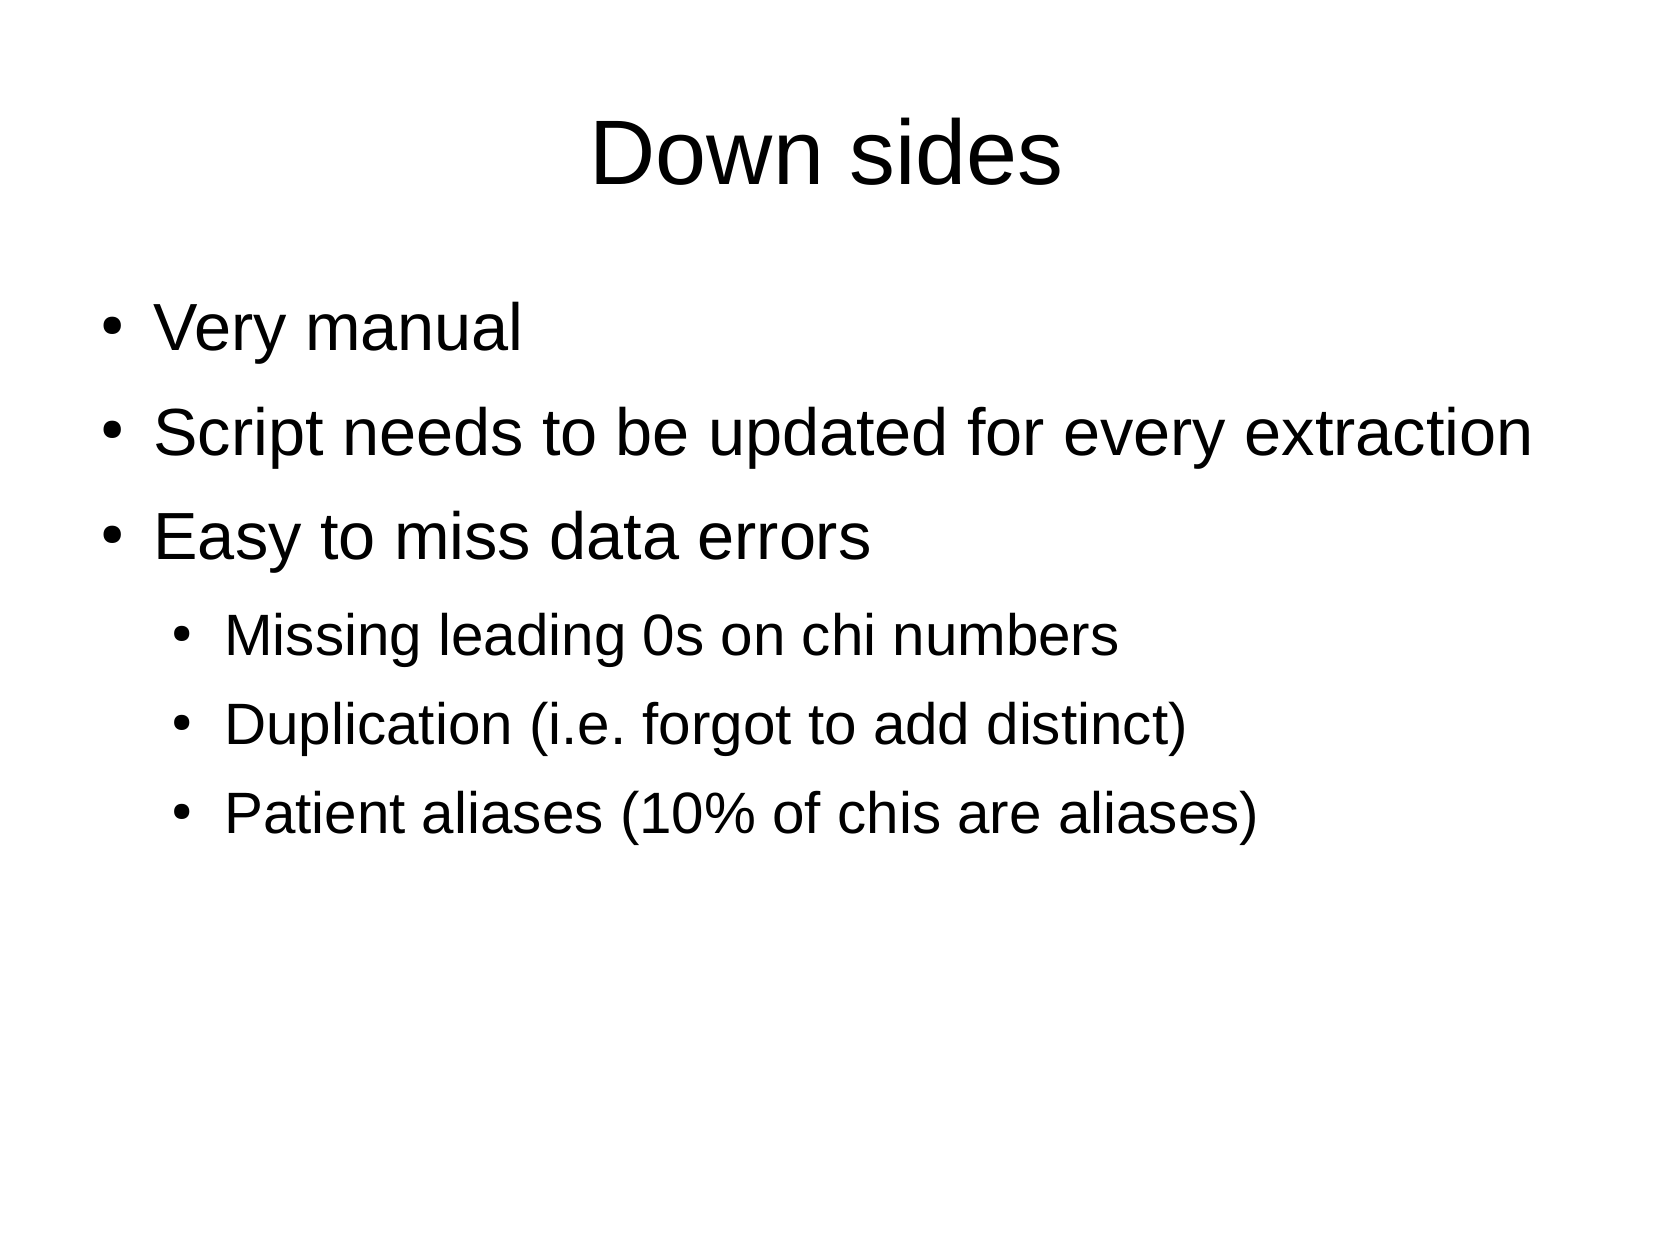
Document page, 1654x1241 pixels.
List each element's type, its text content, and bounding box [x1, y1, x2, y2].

title Down sides [82, 49, 1571, 257]
list Very manual Script needs to be updated for every extraction Easy to miss data errors Missing leading 0s on chi numbers Duplication (i.e. forgot to add distinct) Patient aliases (10% of chis are aliases) [82, 290, 1571, 1109]
